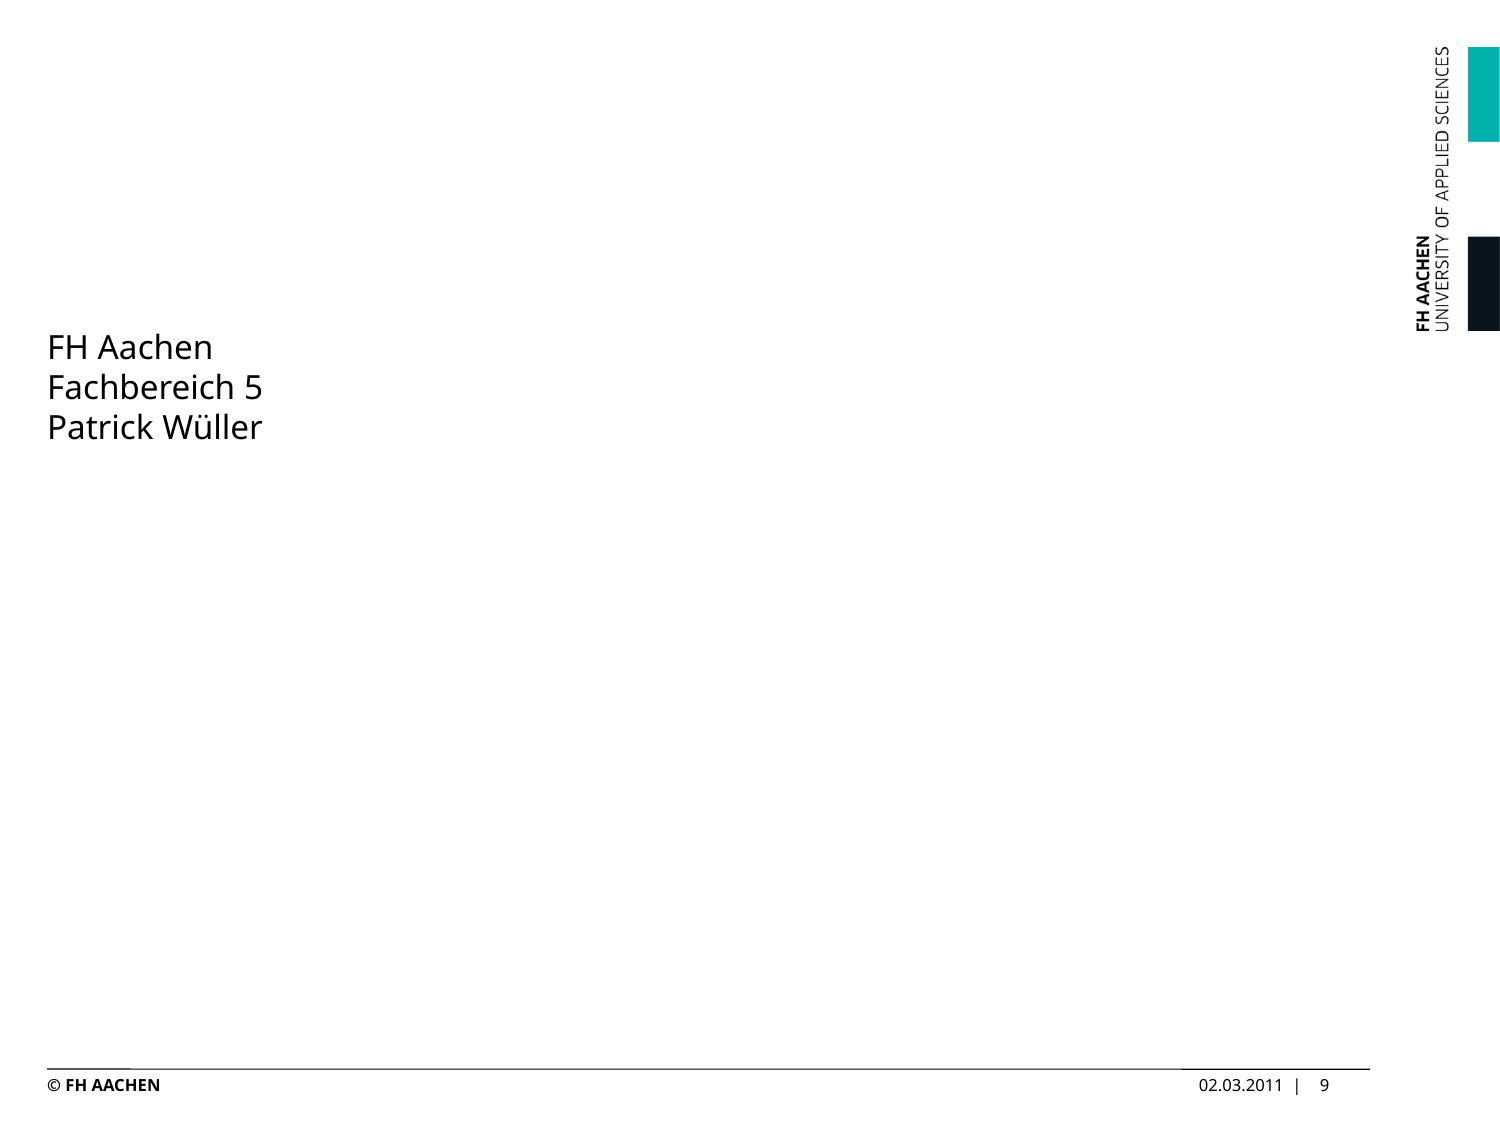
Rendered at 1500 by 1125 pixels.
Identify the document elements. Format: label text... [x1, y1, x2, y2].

slide_number <Nummer> [1319, 1074, 1369, 1095]
slide_number 02.03.2011 | [1198, 1074, 1319, 1095]
title FH Aachen Fachbereich 5 Patrick Wüller [47, 326, 1371, 744]
footer © FH AACHEN [47, 1074, 988, 1095]
picture [1404, 47, 1500, 331]
